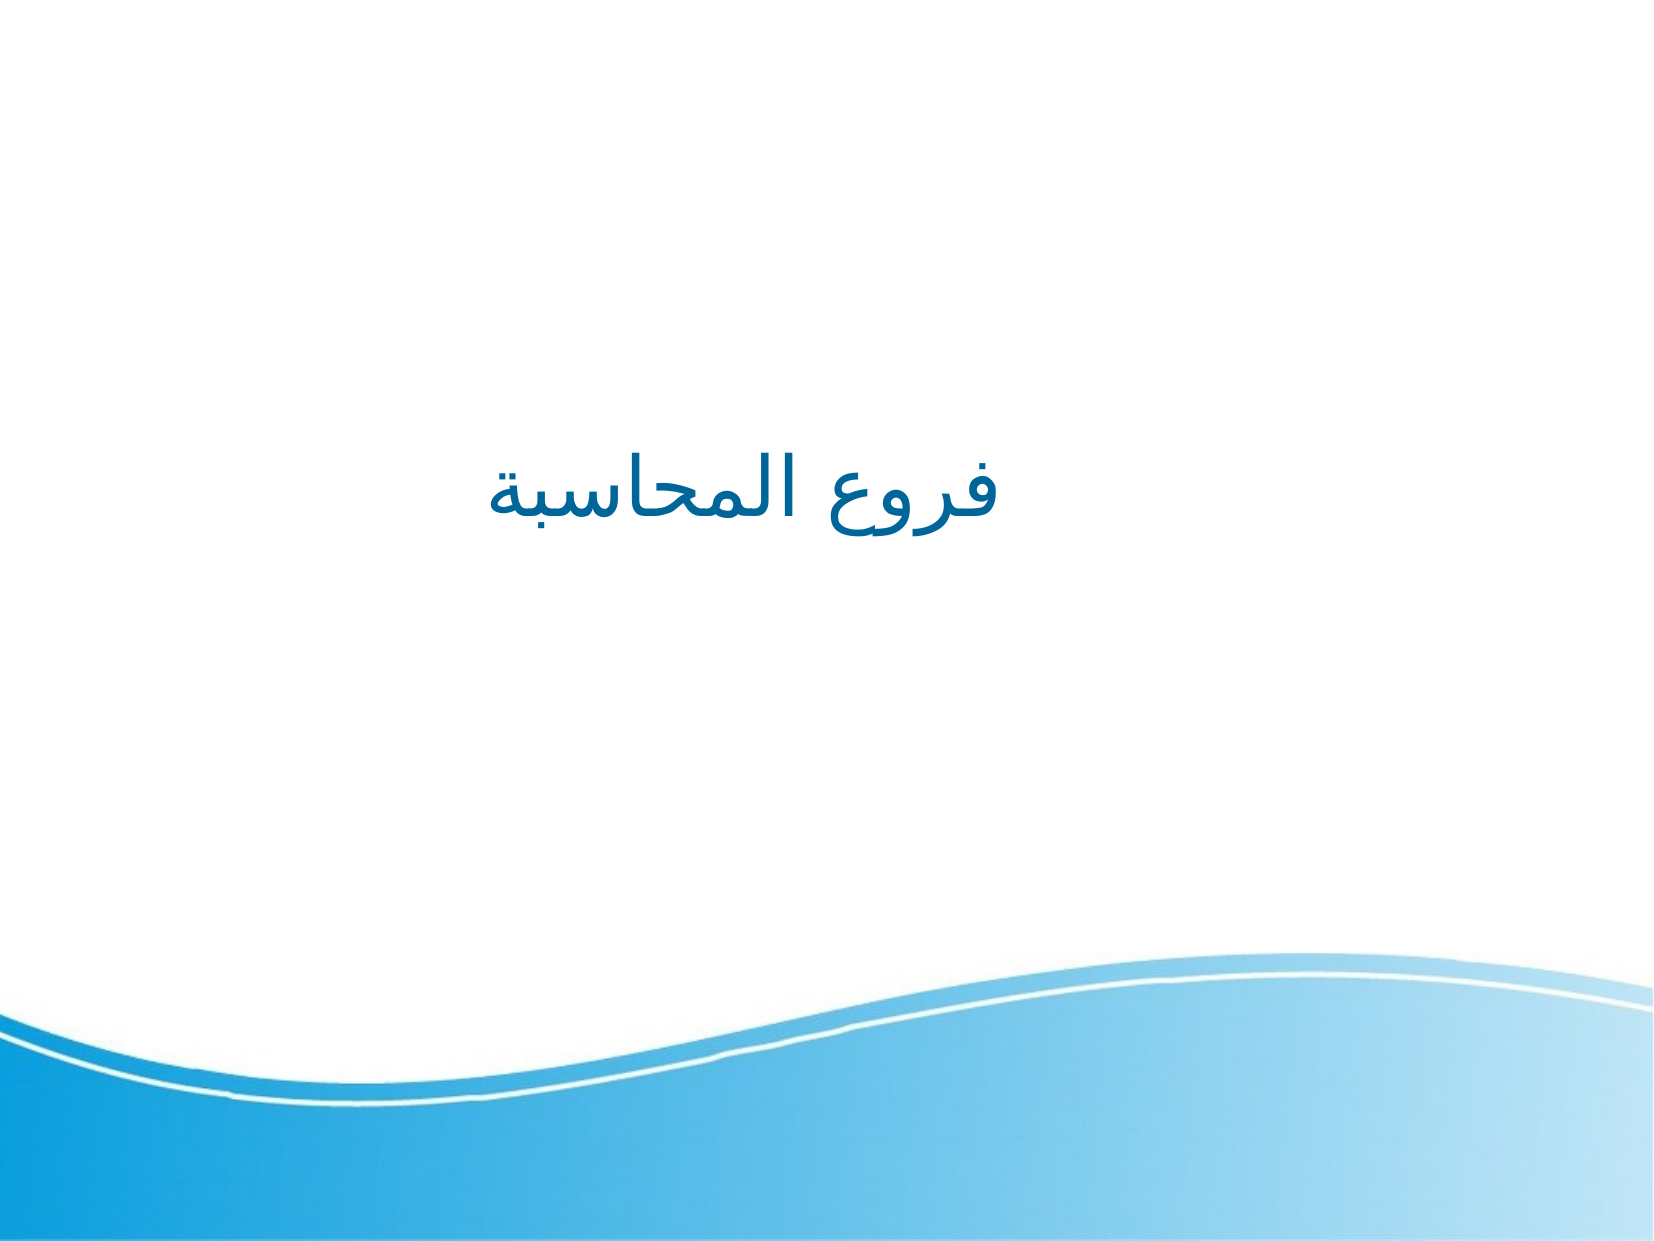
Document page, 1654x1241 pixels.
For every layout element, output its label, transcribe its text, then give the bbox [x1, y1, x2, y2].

title فروع المحاسبة [0, 384, 1489, 592]
picture [0, 952, 1654, 1241]
